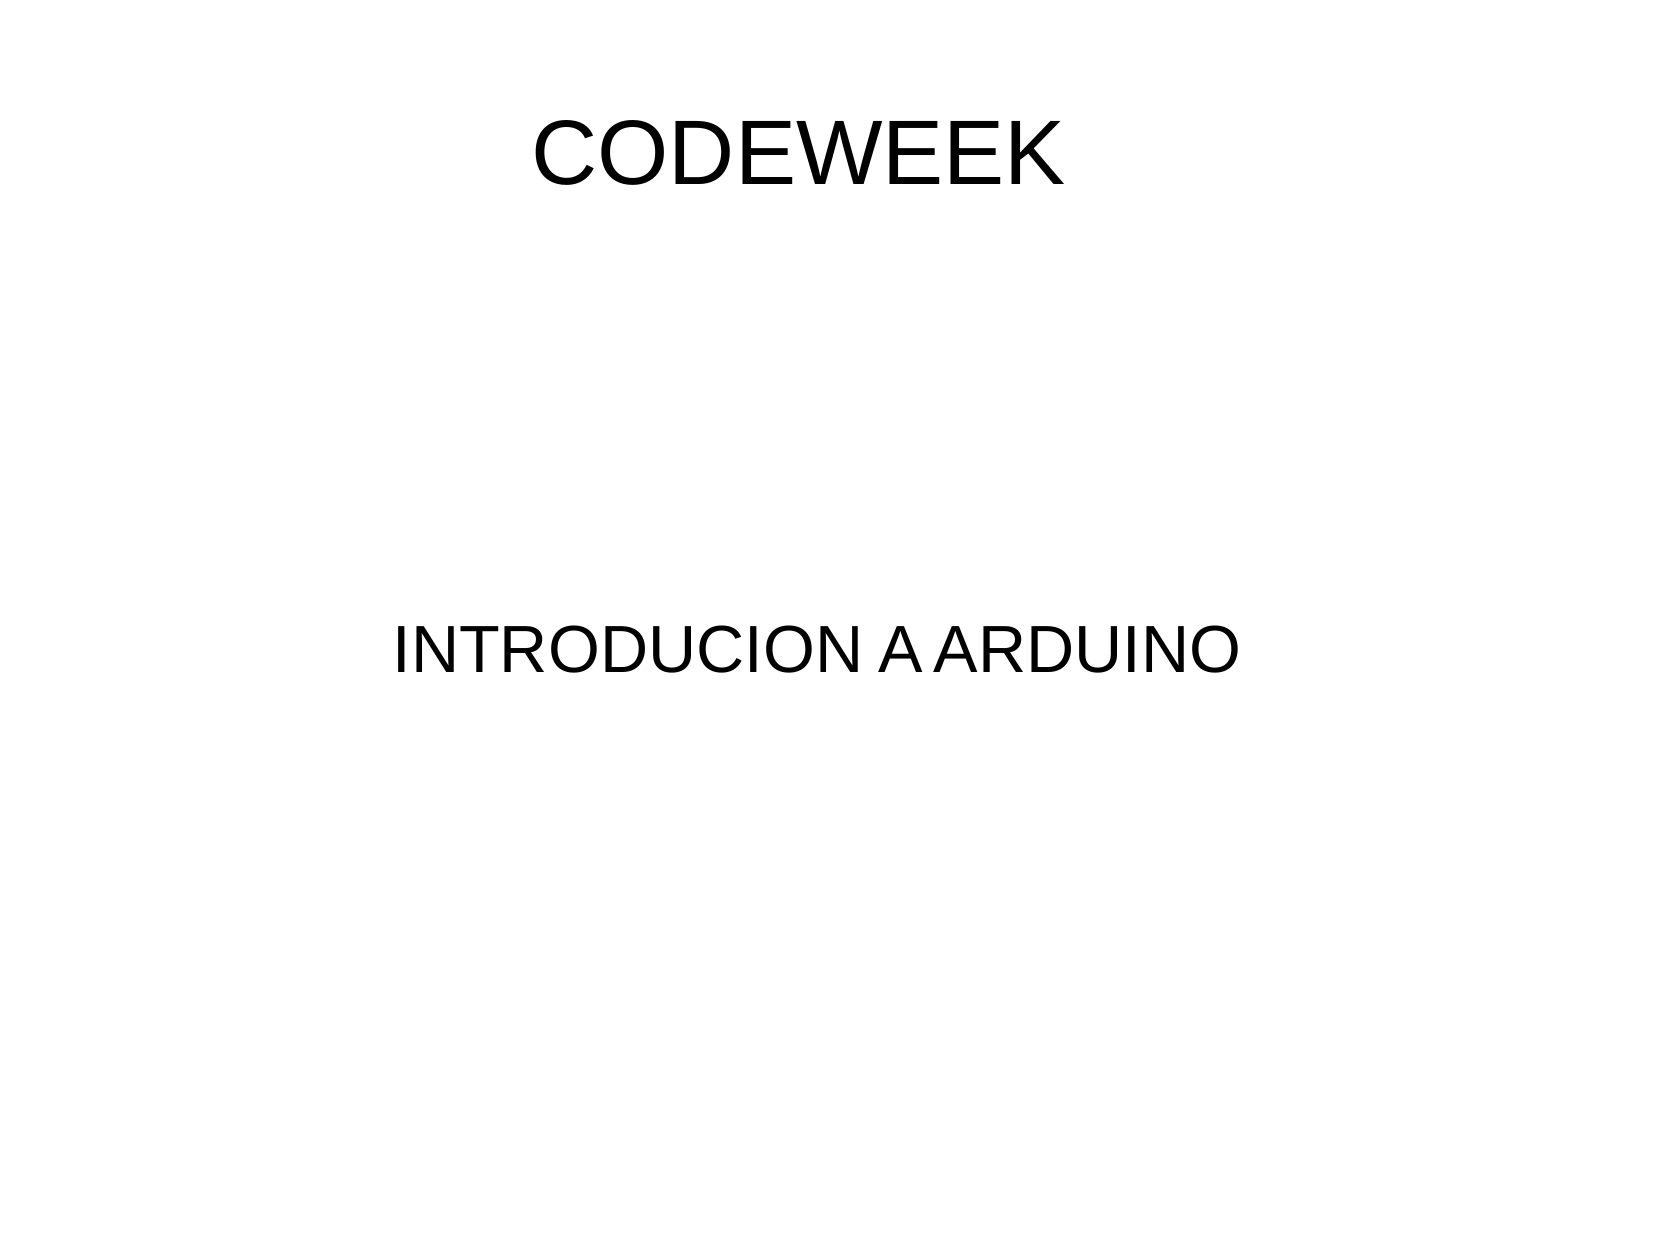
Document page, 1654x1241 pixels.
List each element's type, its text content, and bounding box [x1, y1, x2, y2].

subtitle INTRODUCION A ARDUINO [82, 290, 1571, 1010]
title CODEWEEK [82, 49, 1571, 257]
